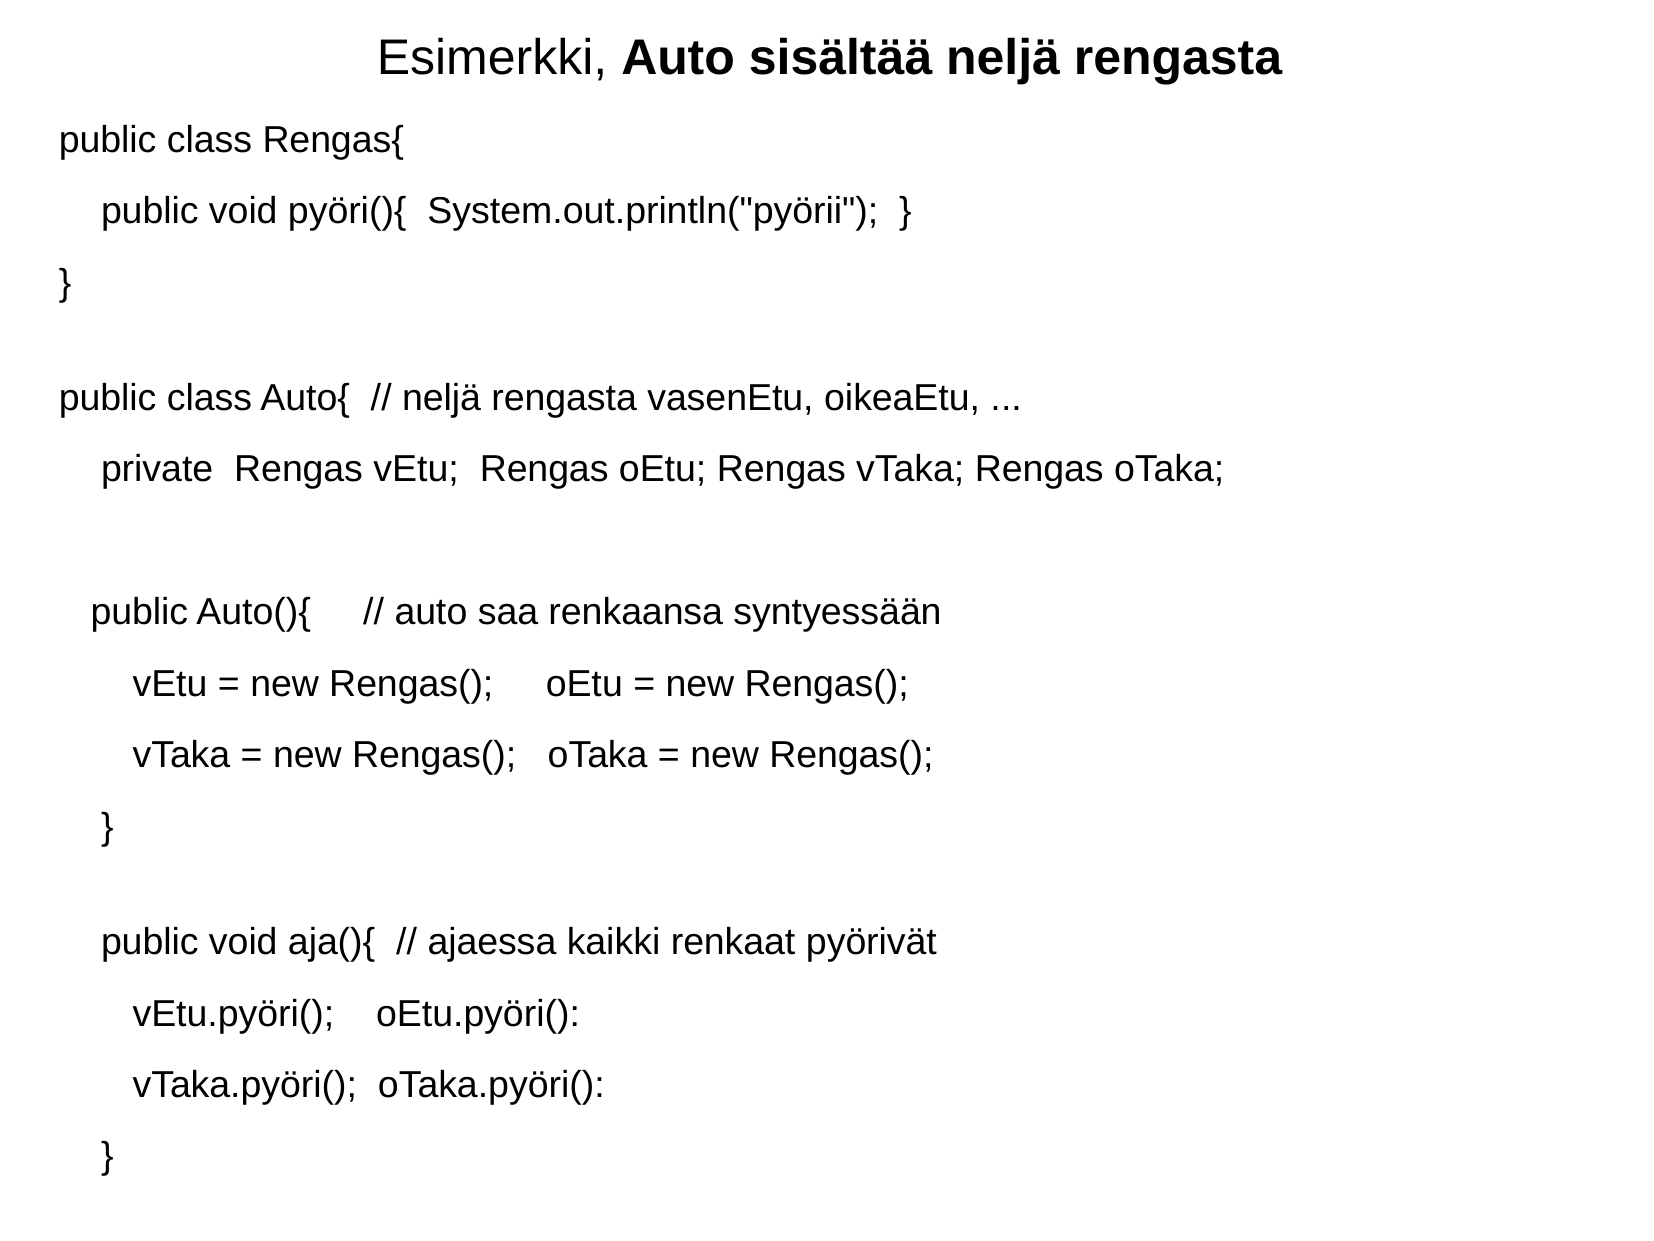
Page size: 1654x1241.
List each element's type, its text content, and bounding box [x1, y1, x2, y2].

list public class Rengas{ public void pyöri(){ System.out.println("pyörii"); } } public class Auto{ // neljä rengasta vasenEtu, oikeaEtu, ... private Rengas vEtu; Rengas oEtu; Rengas vTaka; Rengas oTaka; public Auto(){ // auto saa renkaansa syntyessään vEtu = new Rengas(); oEtu = new Rengas(); vTaka = new Rengas(); oTaka = new Rengas(); } public void aja(){ // ajaessa kaikki renkaat pyörivät vEtu.pyöri(); oEtu.pyöri(): vTaka.pyöri(); oTaka.pyöri(): } [59, 118, 1571, 1241]
title Esimerkki, Auto sisältää neljä rengasta [59, 29, 1601, 85]
